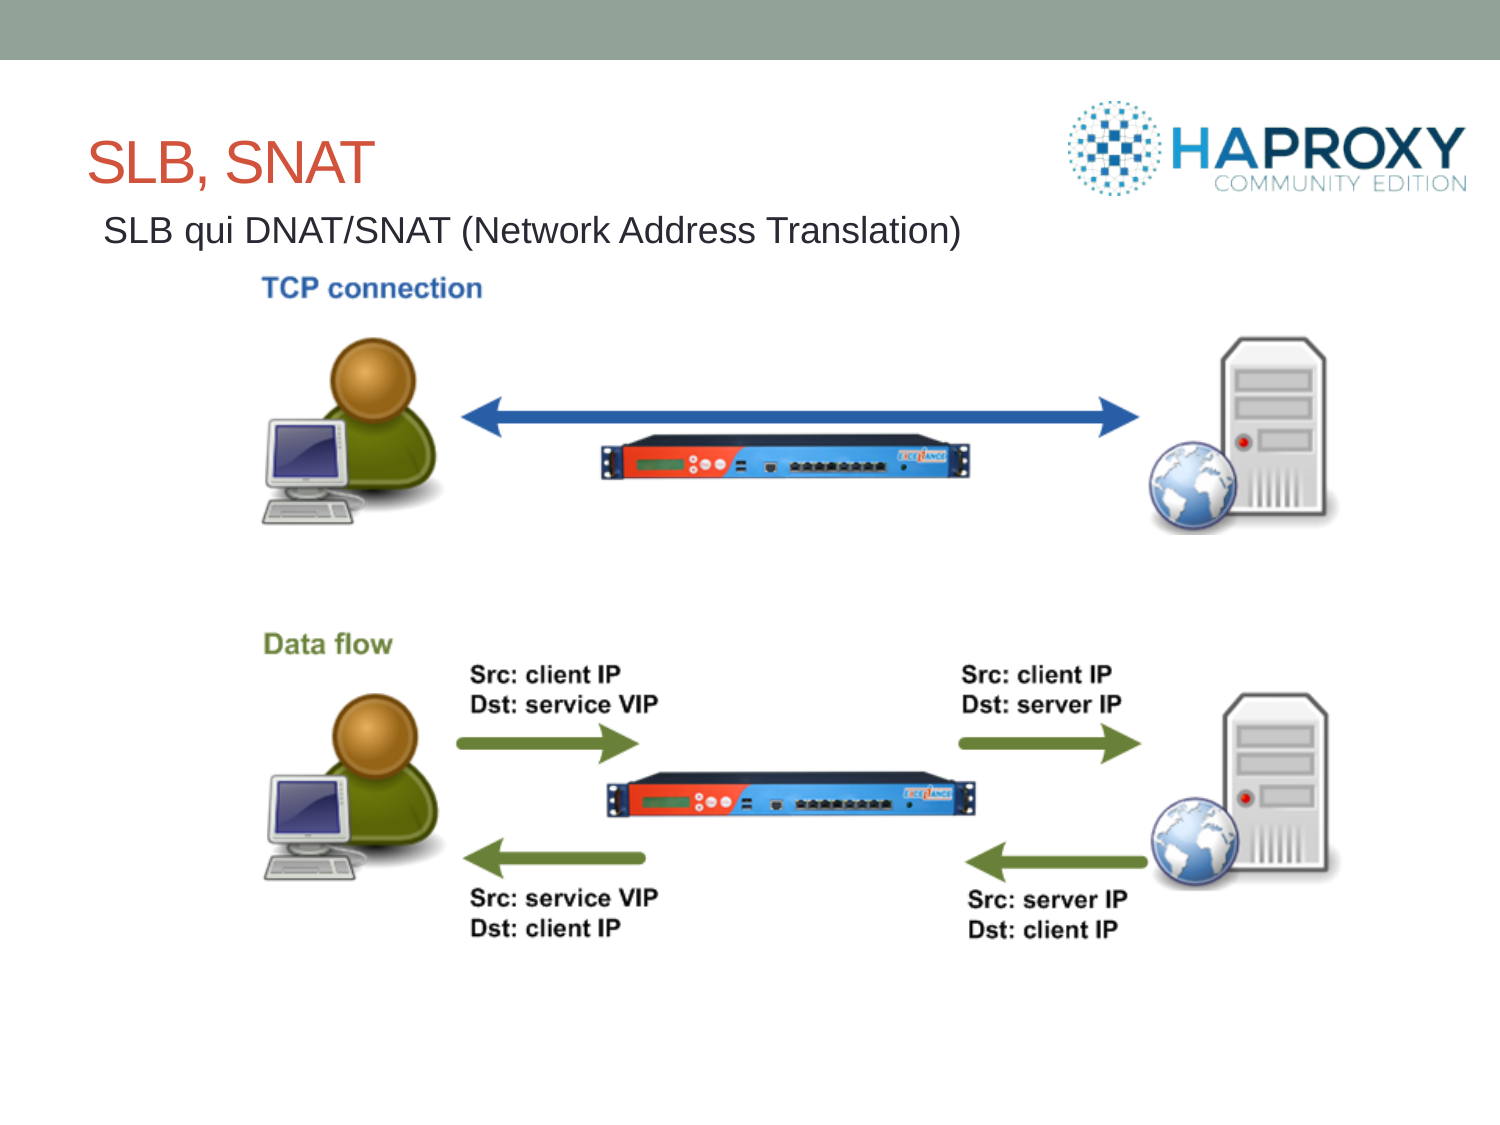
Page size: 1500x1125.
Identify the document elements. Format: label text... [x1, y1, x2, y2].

title SLB, SNAT [71, 114, 1422, 277]
picture [255, 623, 1348, 946]
text_box SLB qui DNAT/SNAT (Network Address Translation) [88, 198, 1093, 259]
picture [253, 267, 1346, 535]
picture [1068, 101, 1466, 196]
